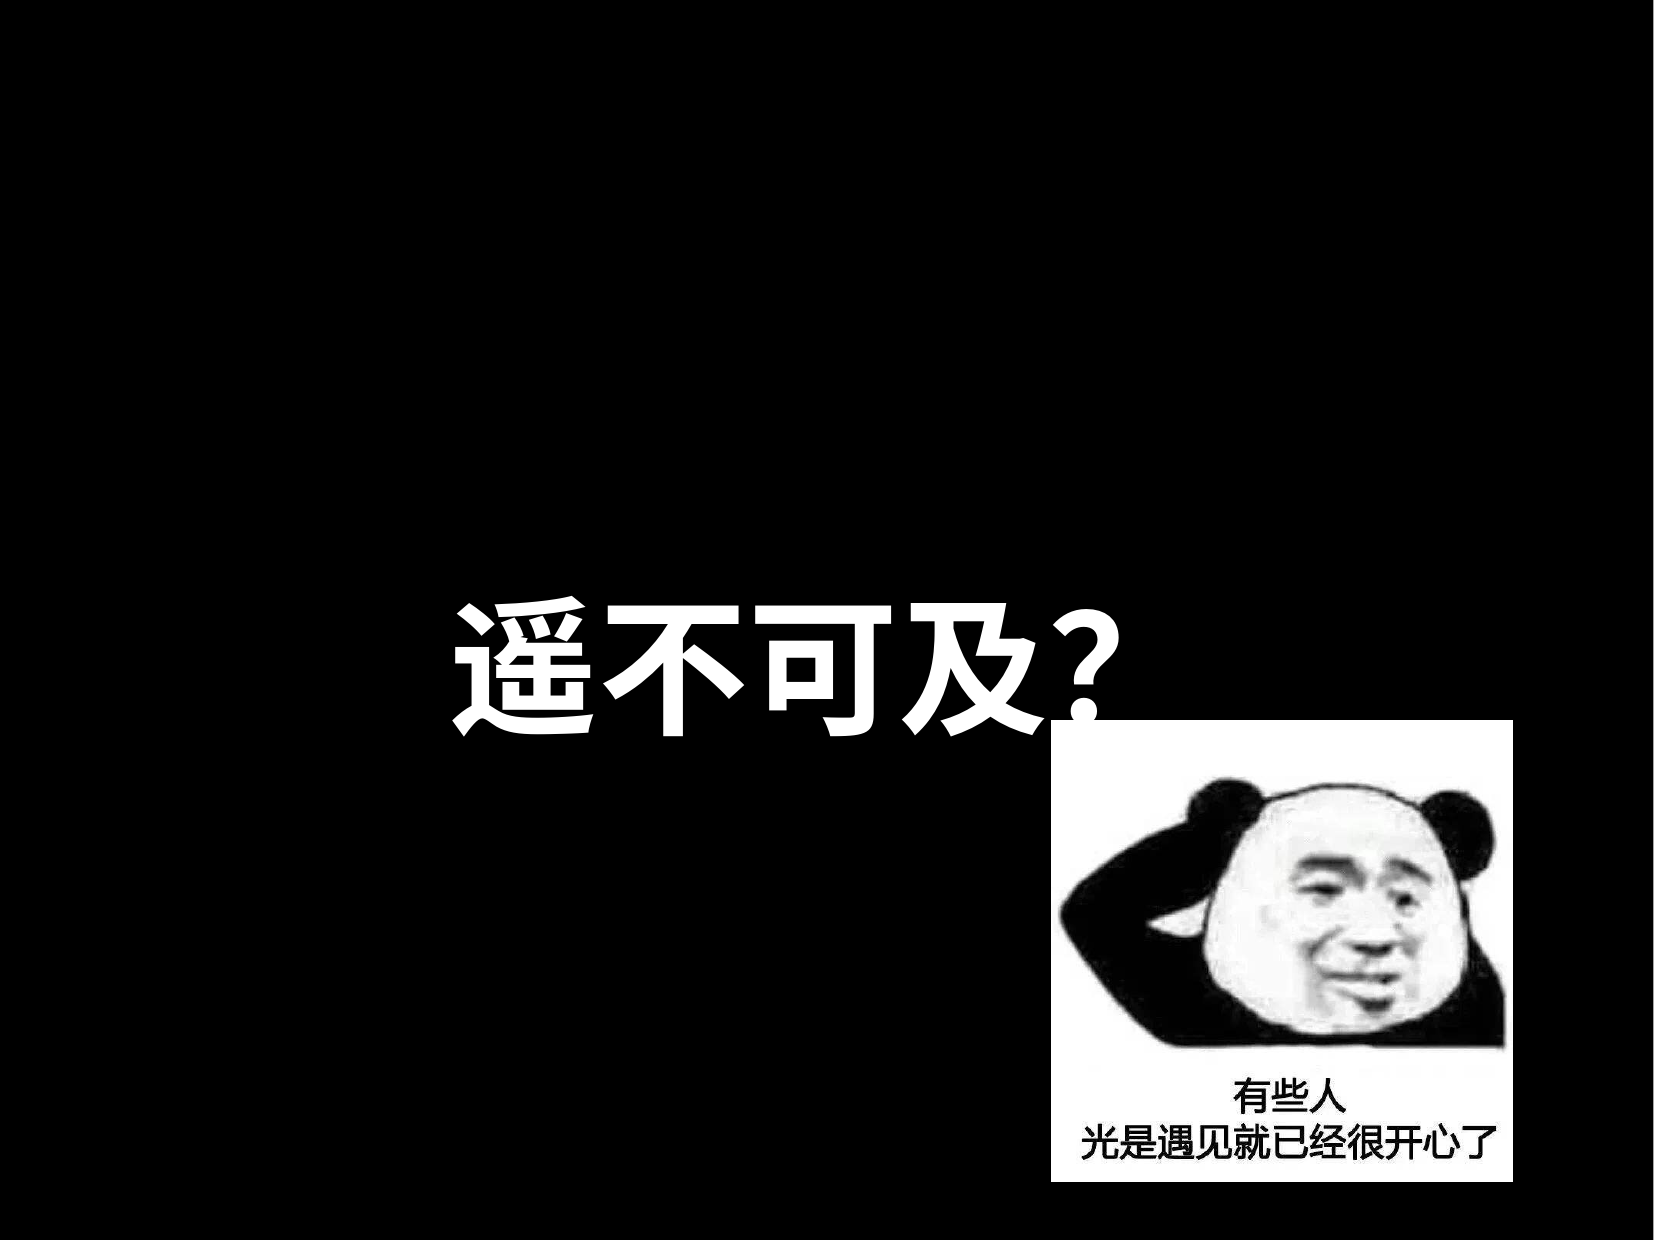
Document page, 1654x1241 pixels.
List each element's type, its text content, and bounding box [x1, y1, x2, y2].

subtitle 遥不可及？ [448, 549, 1205, 691]
picture [1051, 720, 1513, 1182]
